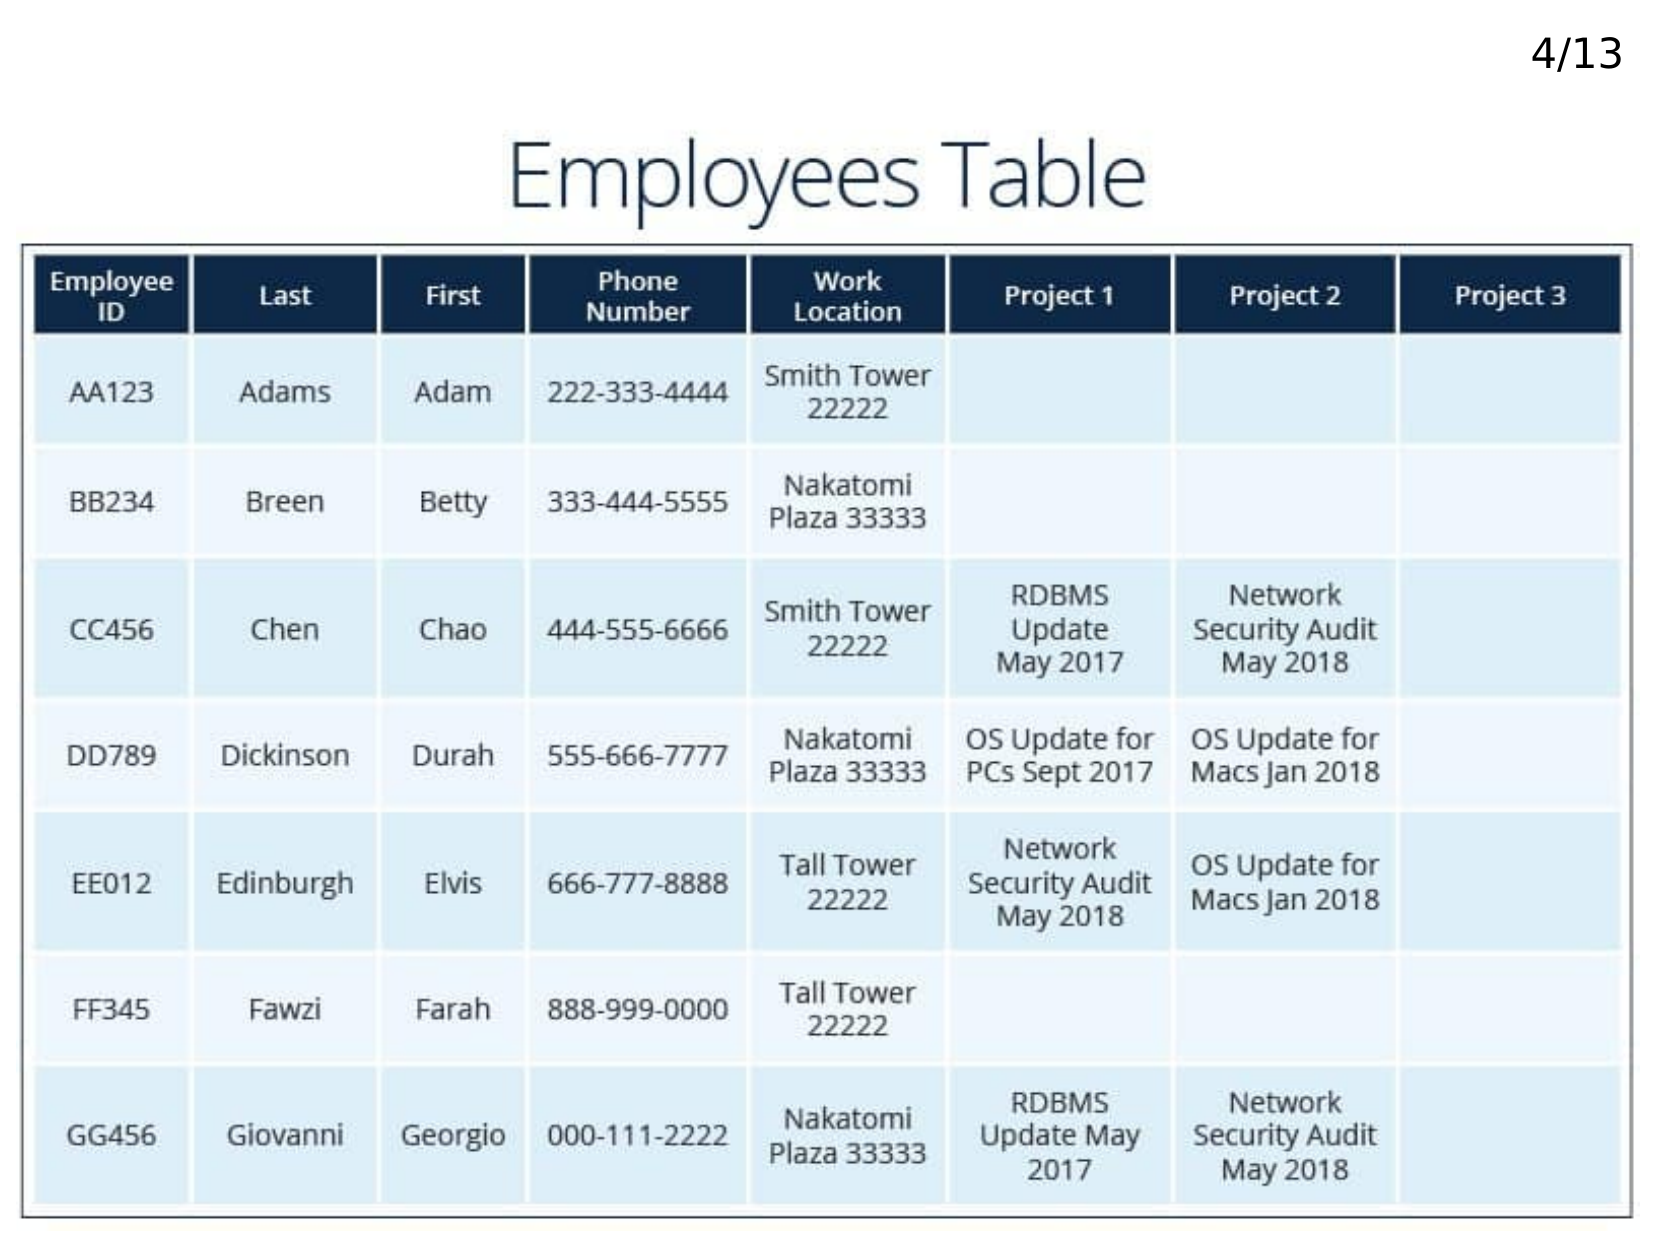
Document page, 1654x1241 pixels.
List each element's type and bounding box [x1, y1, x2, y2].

picture [16, 98, 1640, 1231]
